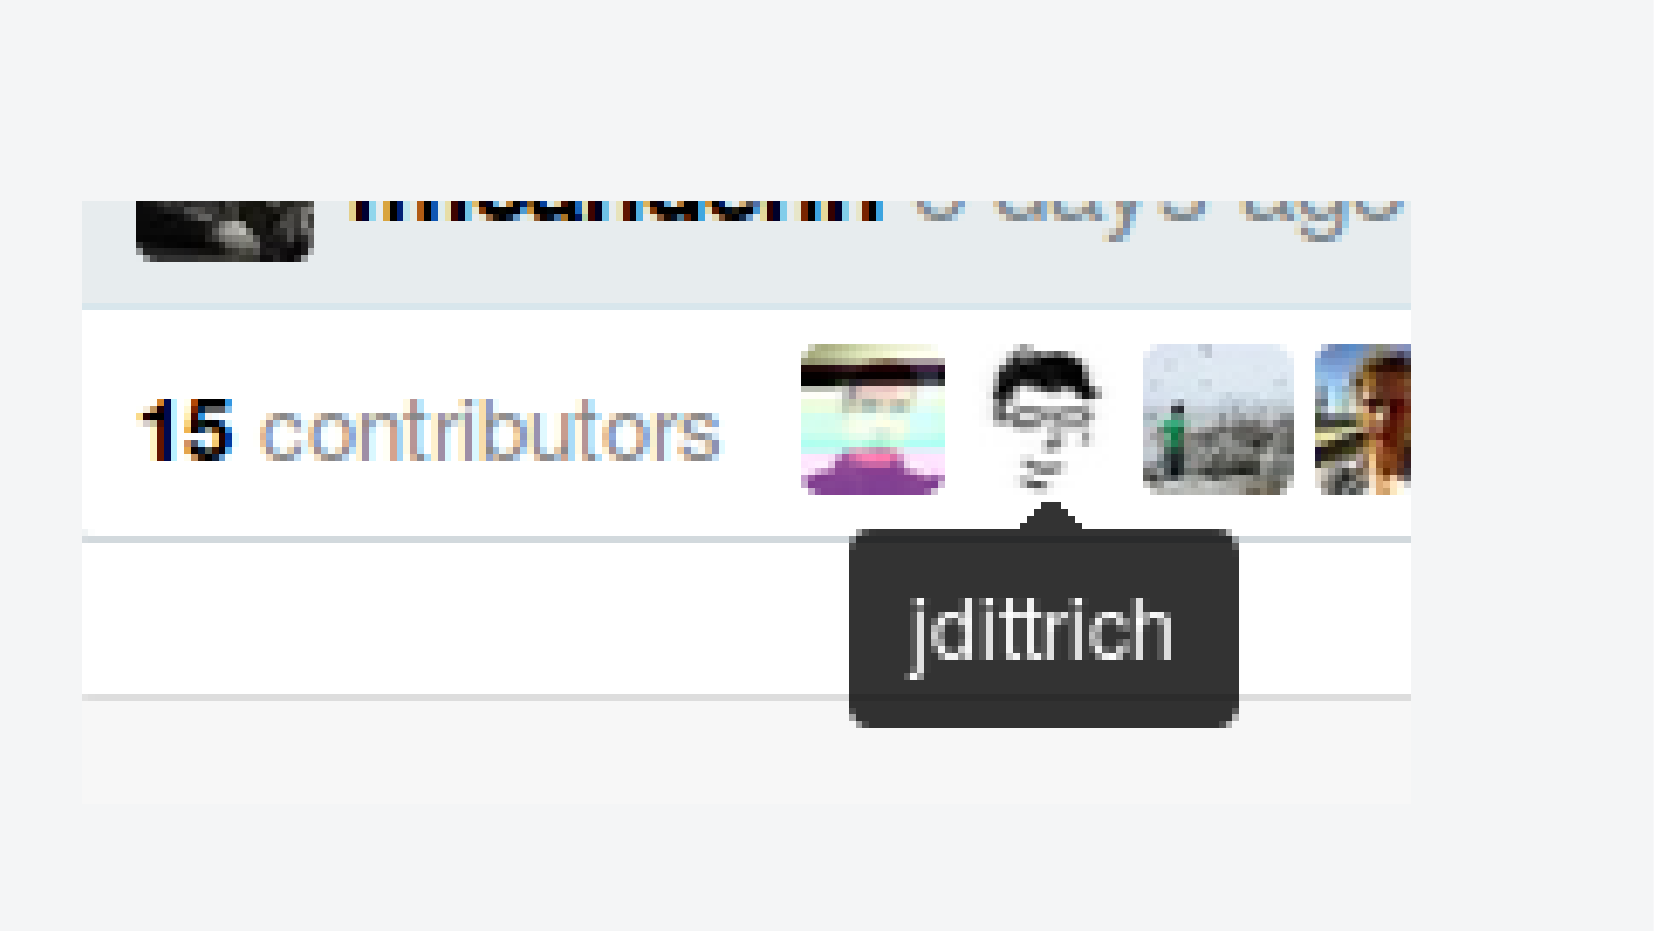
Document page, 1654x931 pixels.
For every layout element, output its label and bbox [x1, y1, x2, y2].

picture [82, 201, 1411, 804]
